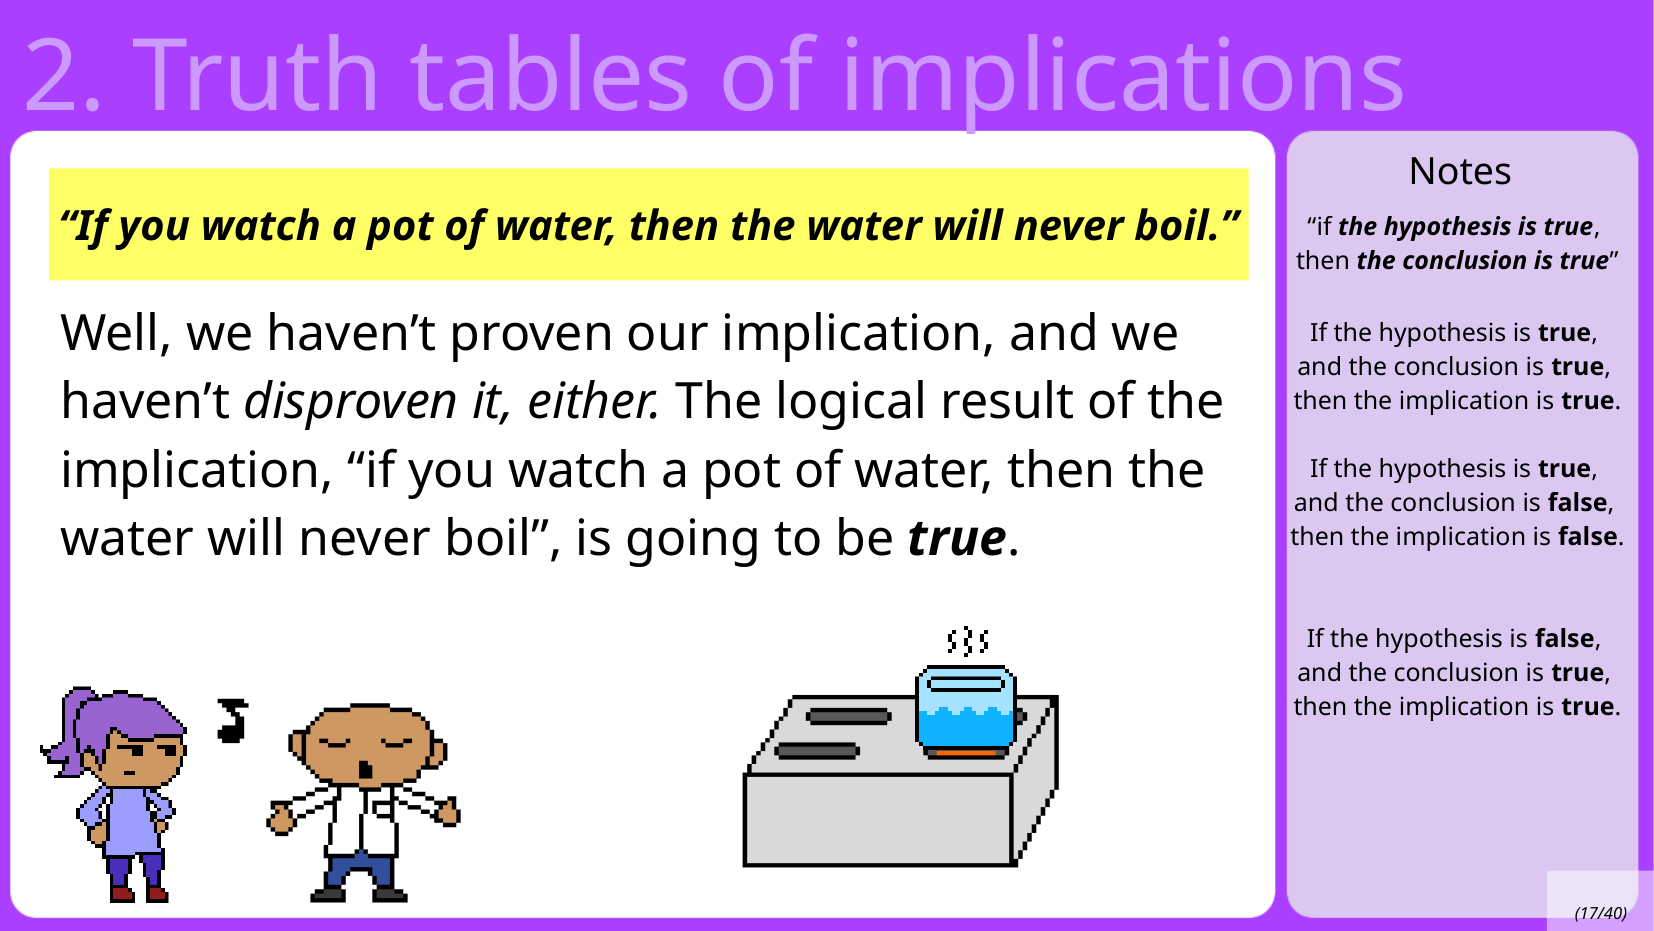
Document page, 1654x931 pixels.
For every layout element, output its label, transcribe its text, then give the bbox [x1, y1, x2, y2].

text_box Notes [1546, 870, 1654, 877]
picture [0, 0, 1654, 931]
text_box Notes [1290, 141, 1631, 196]
text_box “If you watch a pot of water, then the water will never boil.” [48, 168, 1249, 281]
text_box (<number>/40) [1546, 877, 1654, 931]
text_box If the hypothesis is true, and the conclusion is true, then the implication is true. If the hypothesis is true, and the conclusion is false, then the implication is false. If the hypothesis is false, and the conclusion is true, then the implication is true. [1266, 314, 1649, 651]
title 2. Truth tables of implications [22, 13, 1511, 130]
text_box Well, we haven’t proven our implication, and we haven’t disproven it, either. The logical result of the implication, “if you watch a pot of water, then the water will never boil”, is going to be true. [60, 297, 1250, 522]
text_box “if the hypothesis is true, then the conclusion is true” [1266, 196, 1648, 290]
